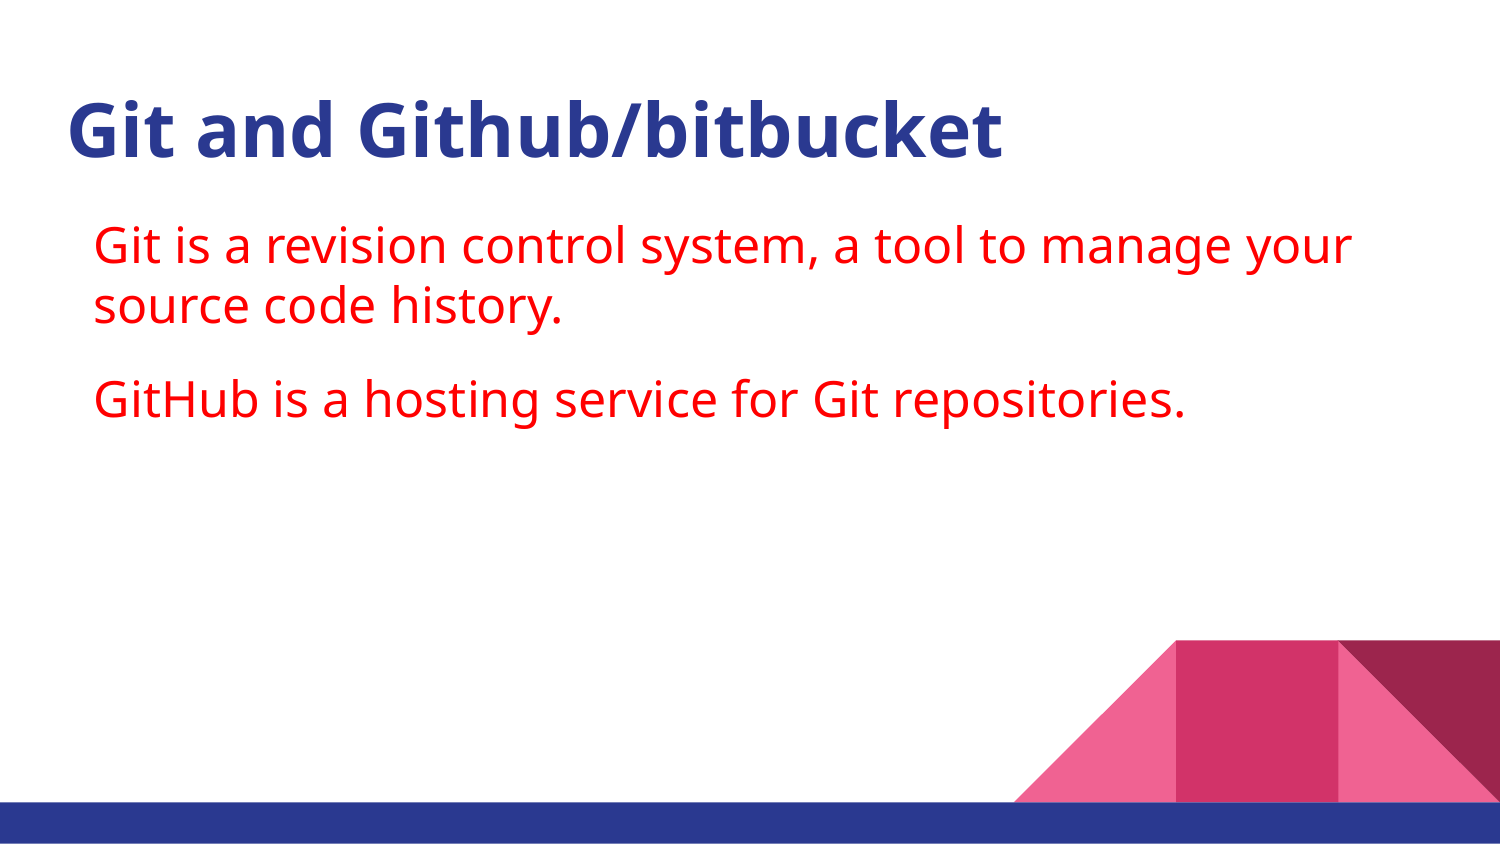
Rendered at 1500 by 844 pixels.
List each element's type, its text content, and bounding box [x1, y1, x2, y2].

title Git and Github/bitbucket [51, 67, 1449, 167]
list Git is a revision control system, a tool to manage your source code history. GitHub is a hosting service for Git repositories. [78, 199, 1477, 747]
